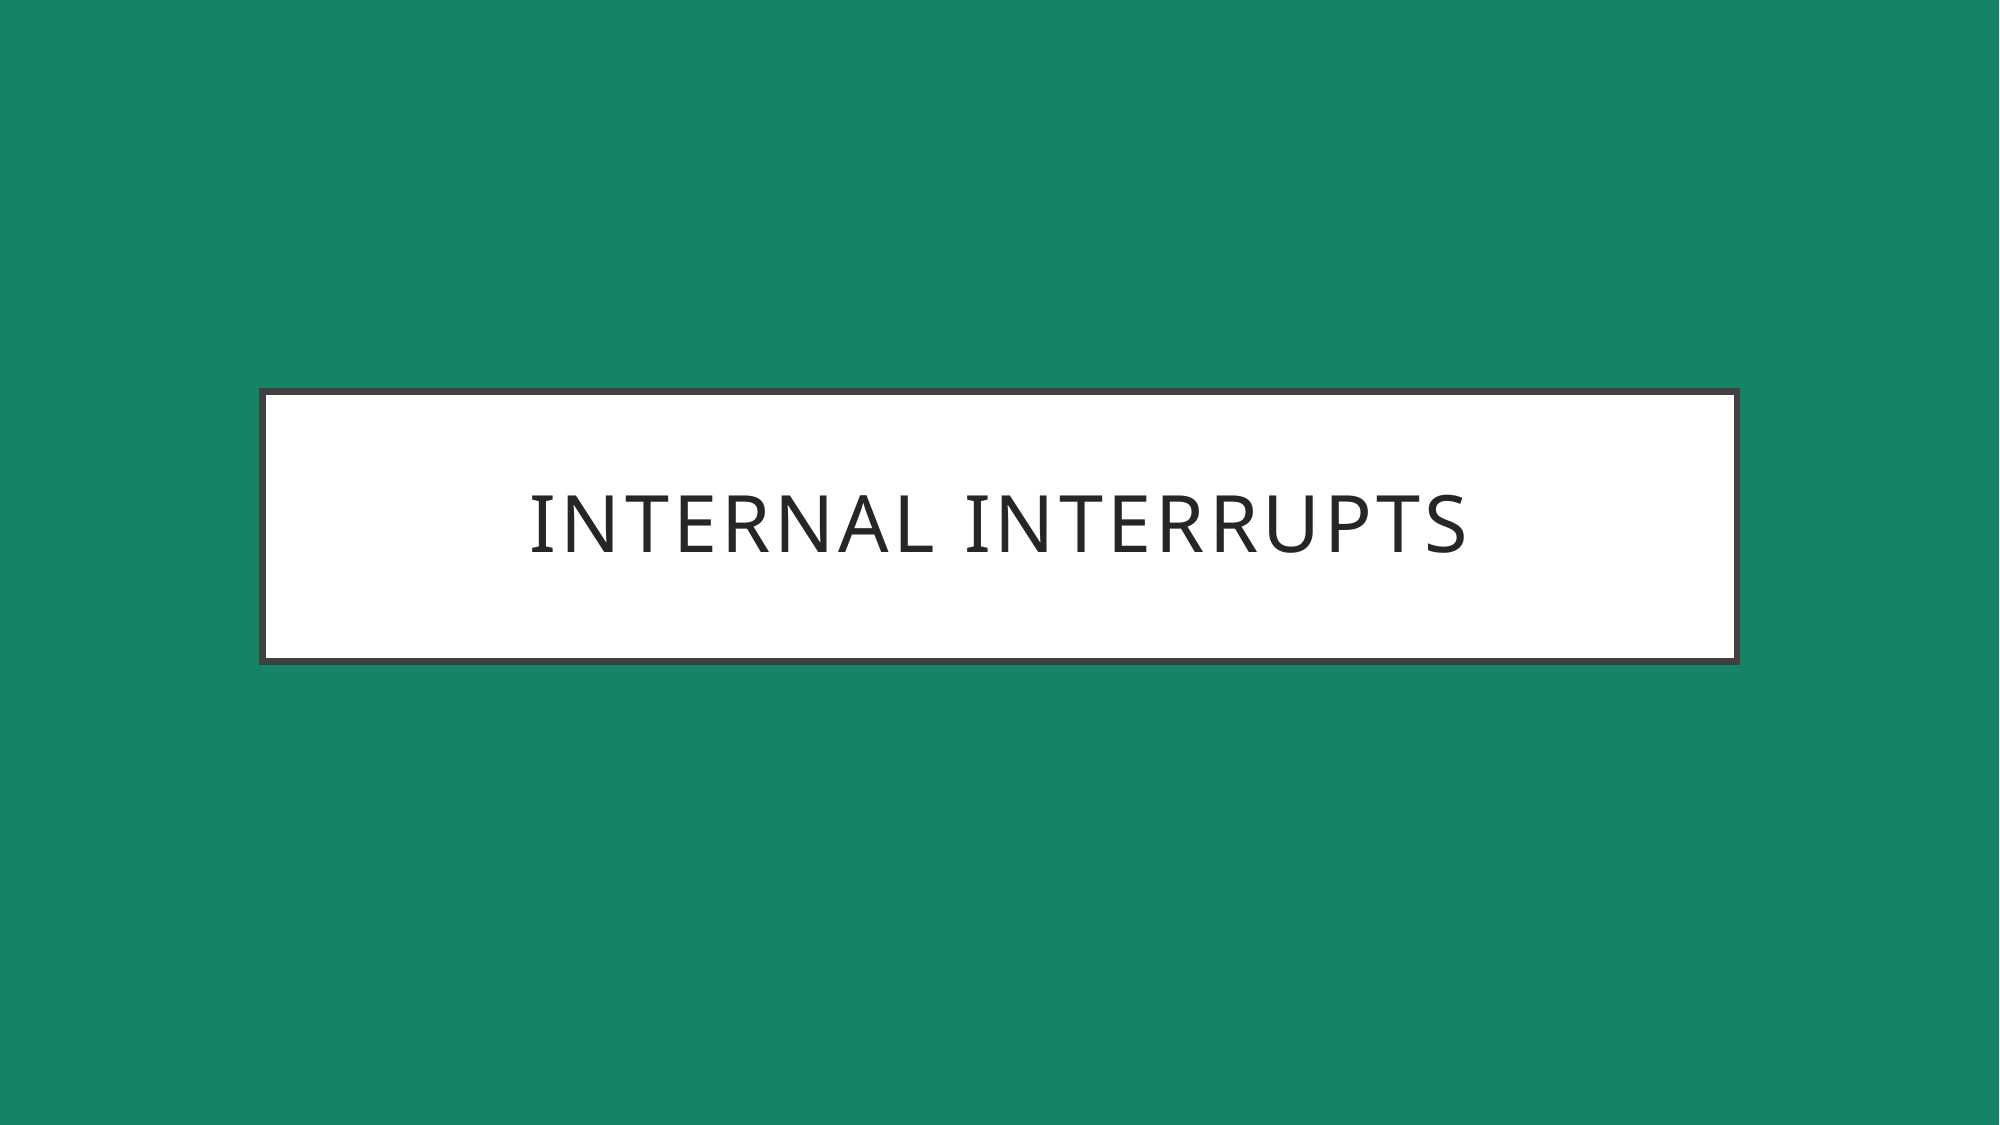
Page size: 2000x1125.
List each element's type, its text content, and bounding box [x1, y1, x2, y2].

title Internal interrupts [262, 391, 1737, 662]
